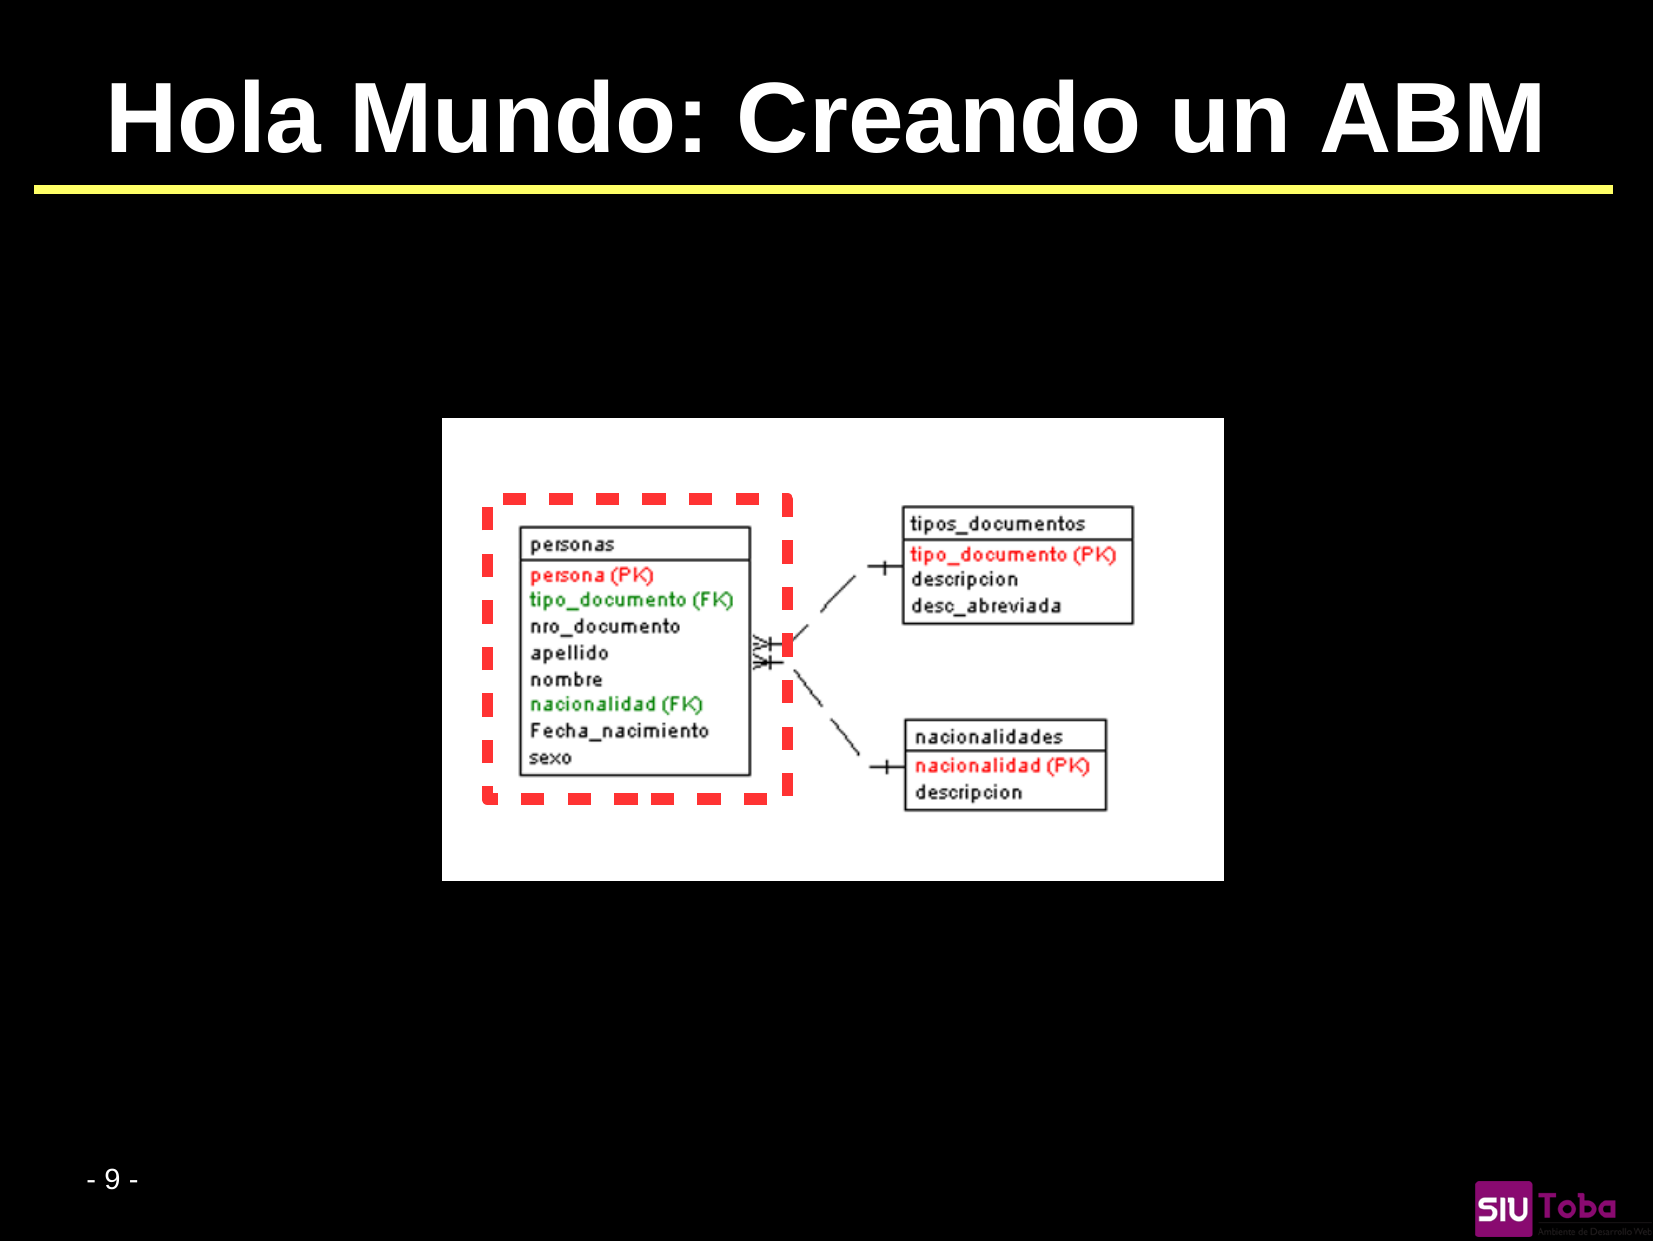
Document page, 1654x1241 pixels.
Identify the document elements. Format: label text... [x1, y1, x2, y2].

picture [1475, 1181, 1652, 1237]
picture [442, 418, 1224, 881]
title Hola Mundo: Creando un ABM [58, 47, 1594, 188]
